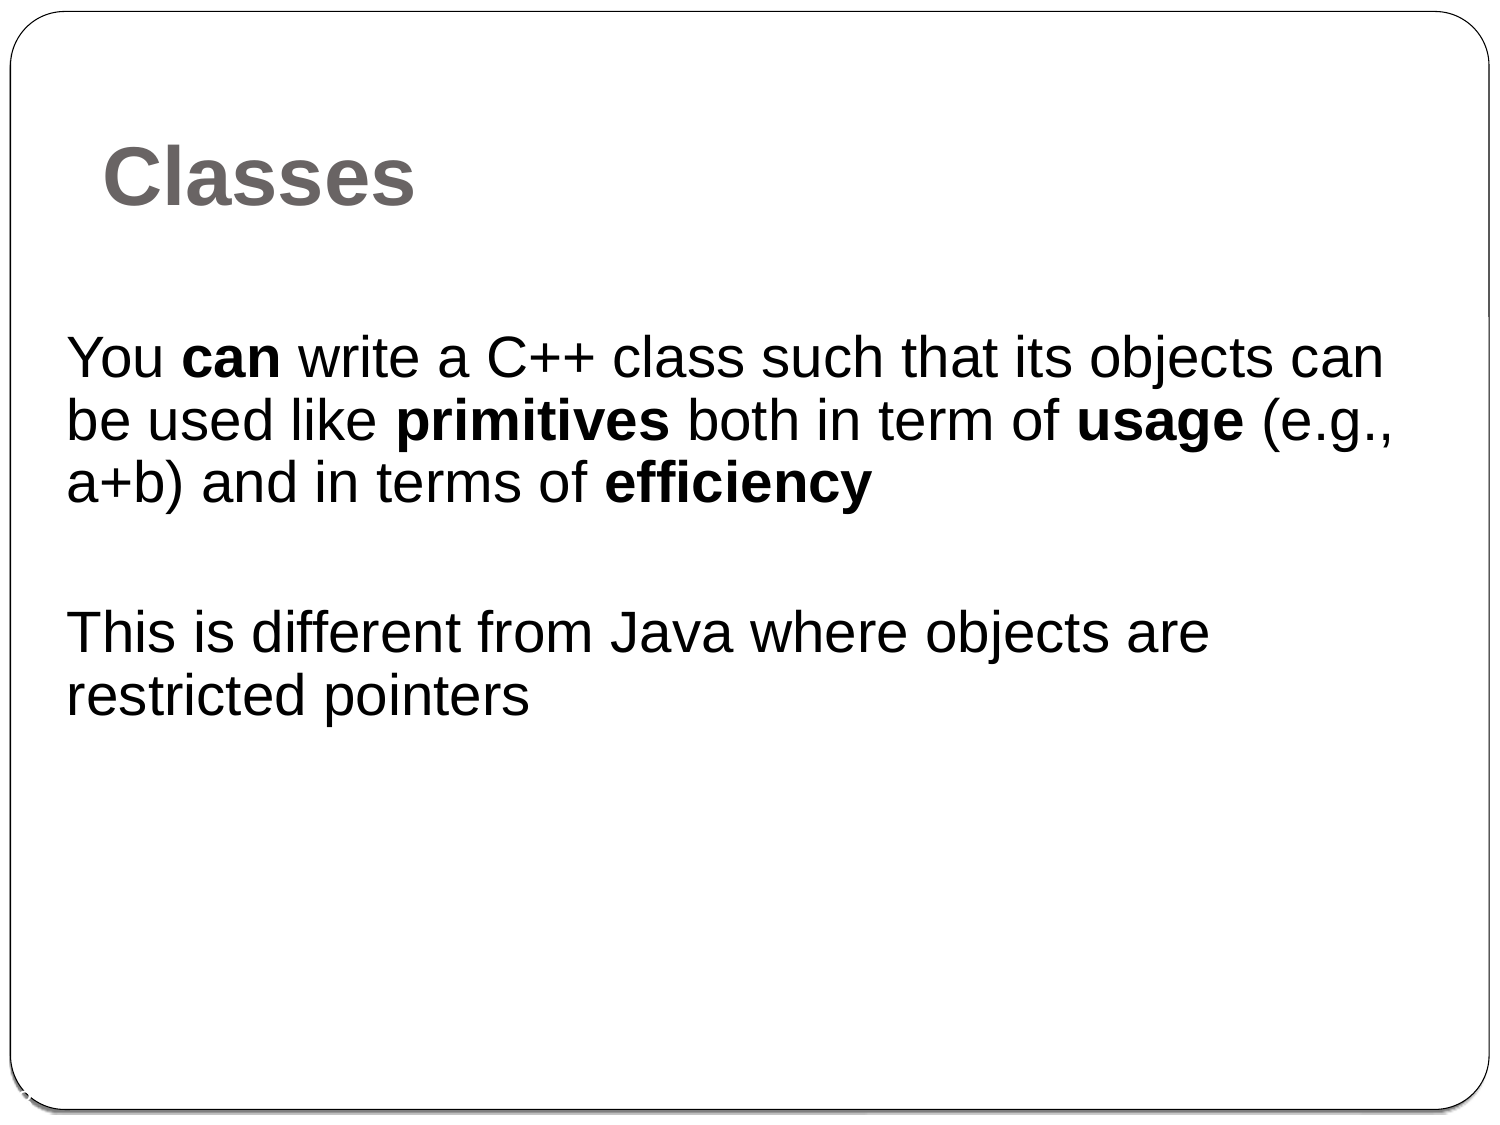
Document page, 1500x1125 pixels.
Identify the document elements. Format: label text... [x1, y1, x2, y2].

title Classes [87, 50, 1363, 237]
slide_number <number> [0, 1074, 50, 1125]
list You can write a C++ class such that its objects can be used like primitives both in term of usage (e.g., a+b) and in terms of efficiency This is different from Java where objects are restricted pointers [52, 237, 1438, 1125]
